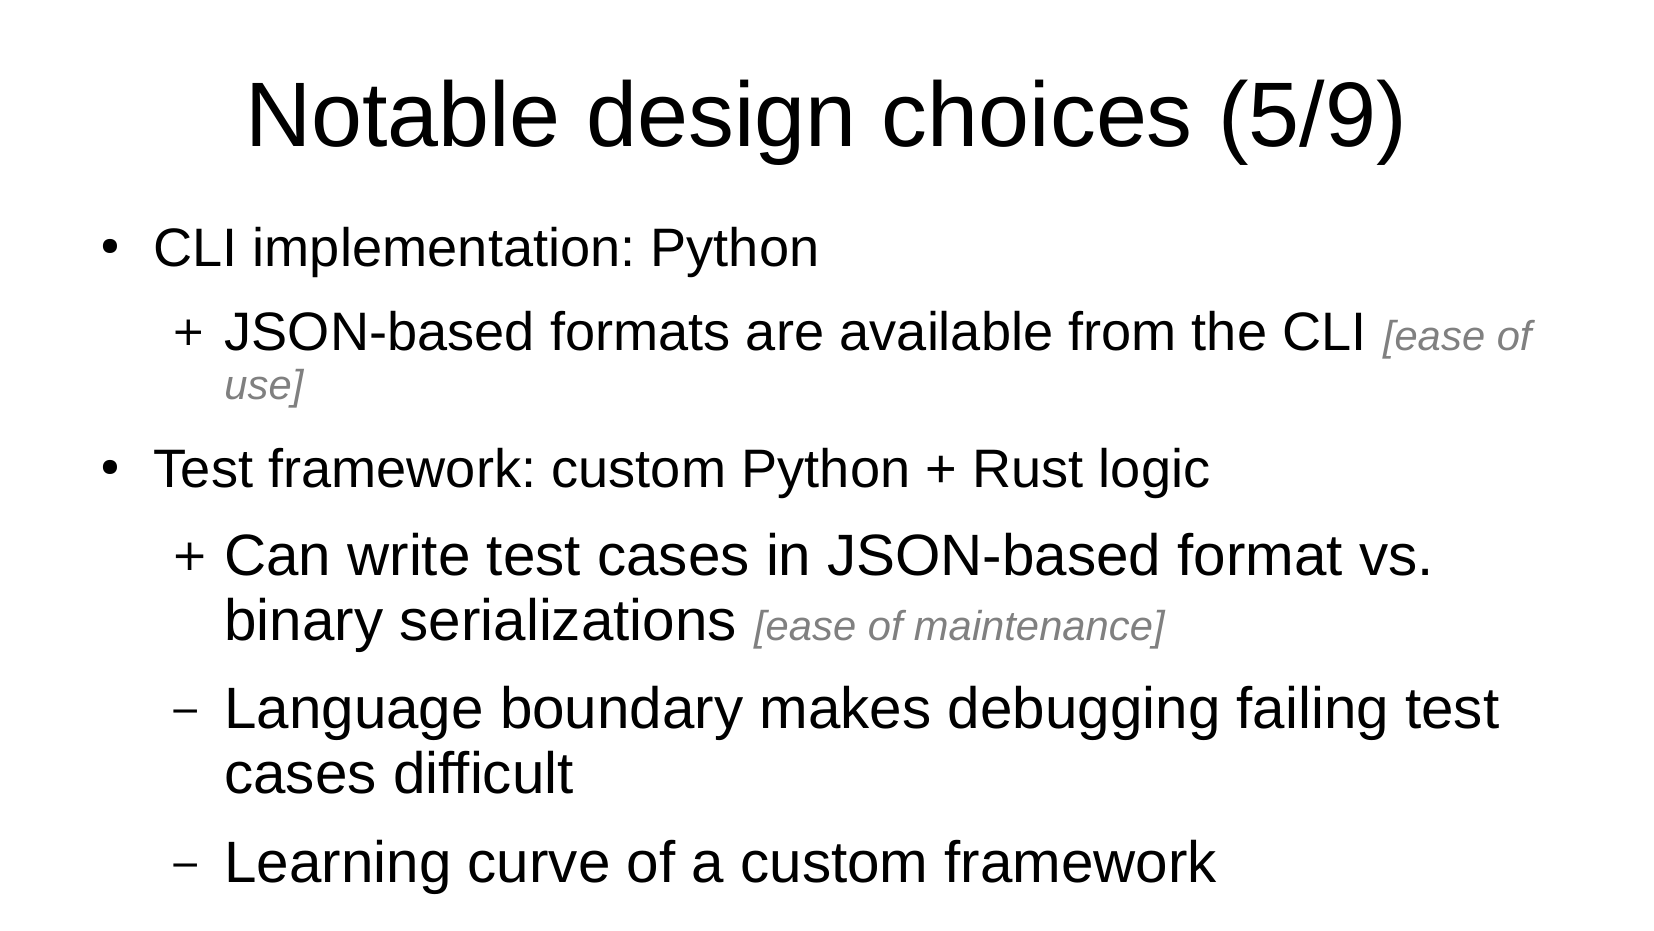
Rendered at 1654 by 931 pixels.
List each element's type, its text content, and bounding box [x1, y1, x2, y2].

title Notable design choices (5/9) [82, 37, 1571, 193]
list CLI implementation: Python JSON-based formats are available from the CLI [ease of use] Test framework: custom Python + Rust logic Can write test cases in JSON-based format vs. binary serializations [ease of maintenance] Language boundary makes debugging failing test cases difficult Learning curve of a custom framework [82, 217, 1571, 901]
